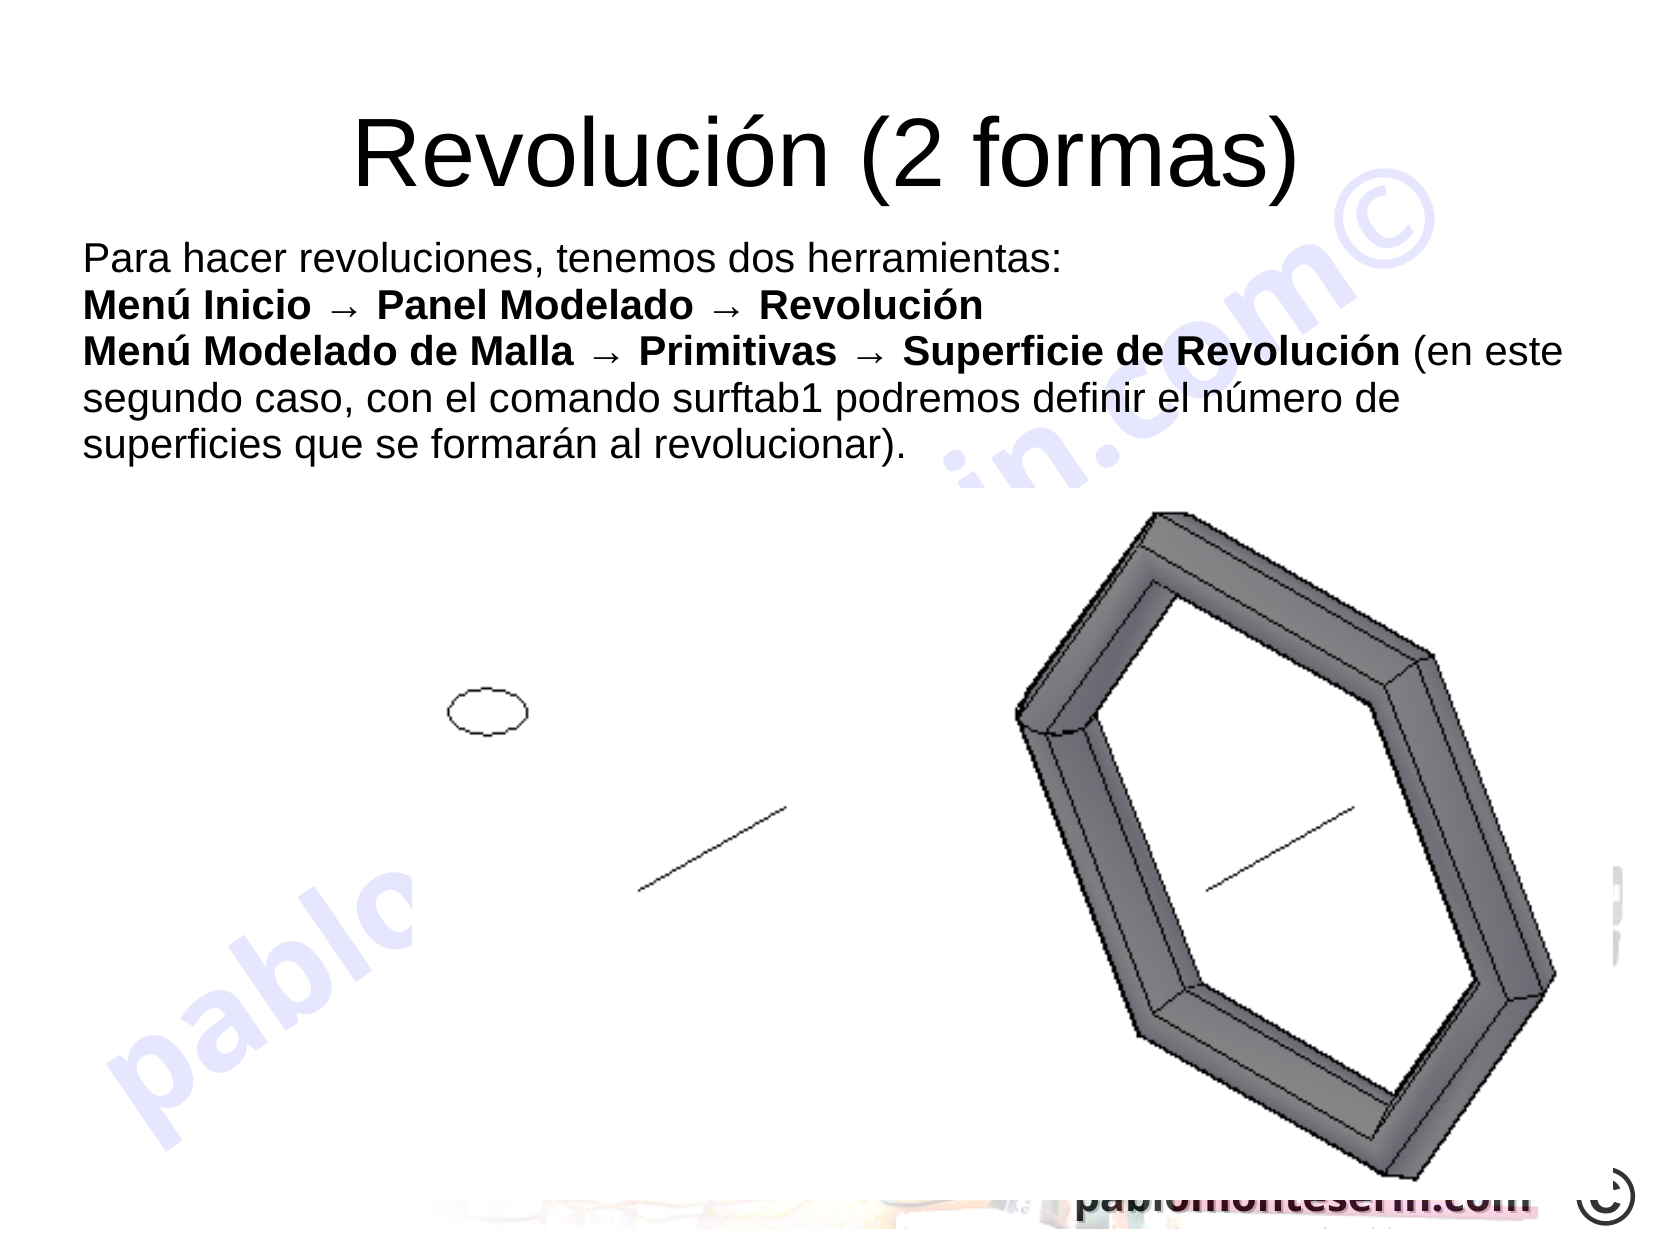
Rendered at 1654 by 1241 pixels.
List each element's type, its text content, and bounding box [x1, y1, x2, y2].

title Revolución (2 formas) [82, 49, 1571, 234]
picture [412, 488, 1654, 1229]
text_box Para hacer revoluciones, tenemos dos herramientas: Menú Inicio → Panel Modelado → Revolución Menú Modelado de Malla → Primitivas → Superficie de Revolución (en este segundo caso, con el comando surftab1 podremos definir el número de superficies que se formarán al revolucionar). [82, 234, 1571, 468]
